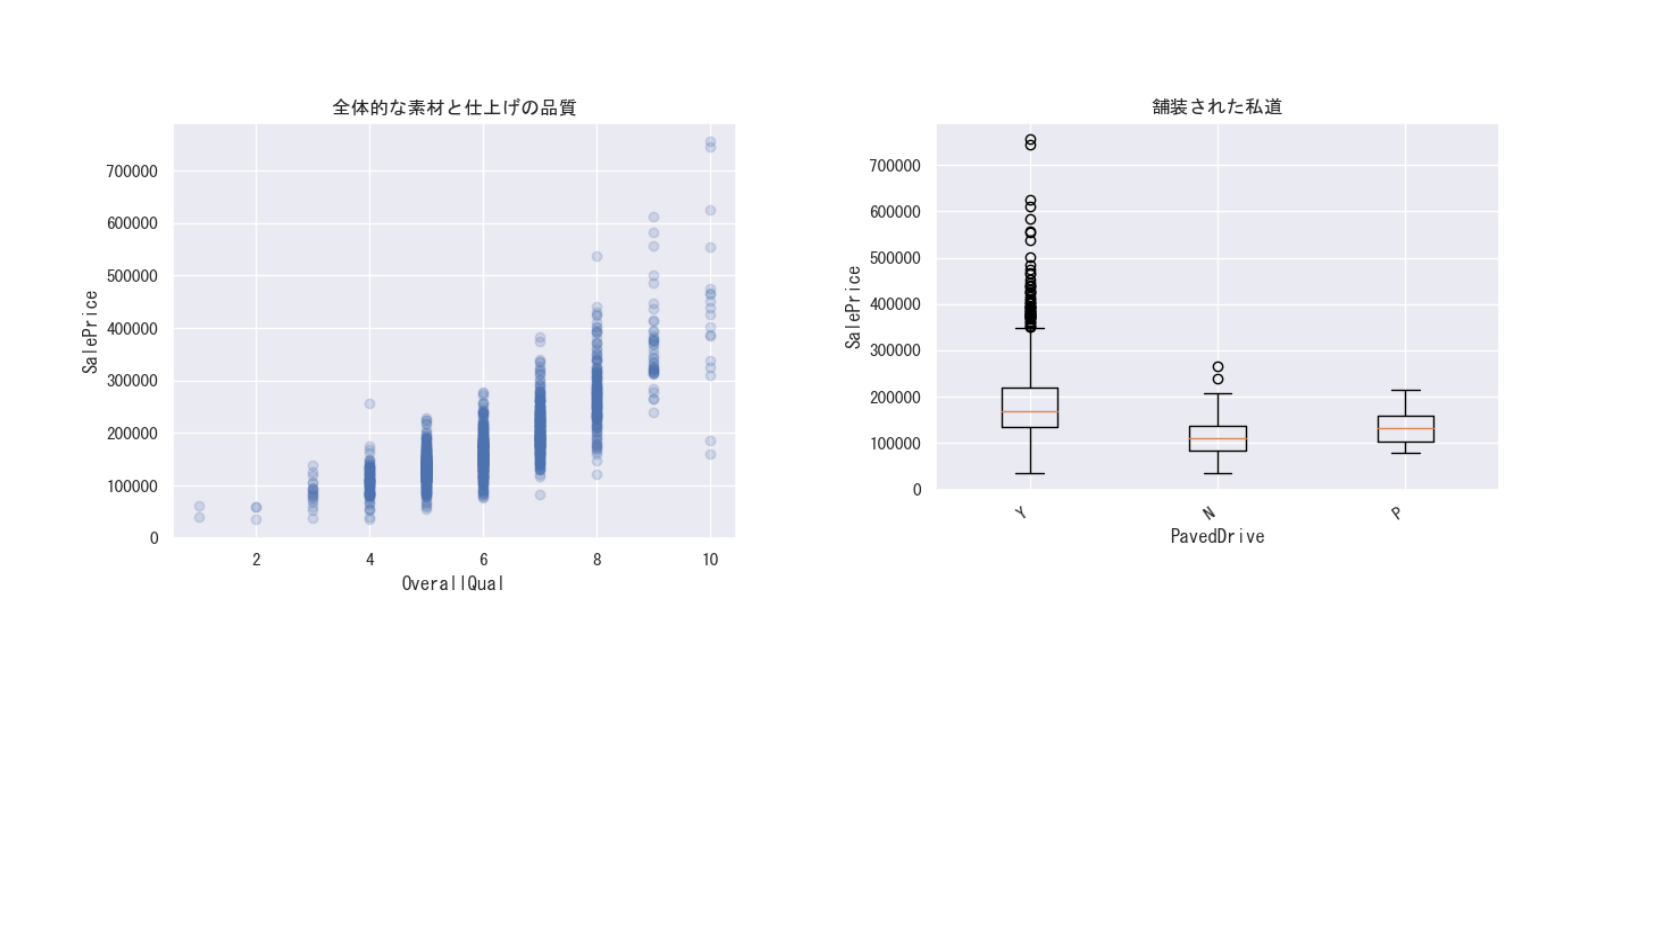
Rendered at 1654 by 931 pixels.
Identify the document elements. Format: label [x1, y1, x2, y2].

picture [845, 58, 1572, 598]
picture [82, 58, 809, 598]
